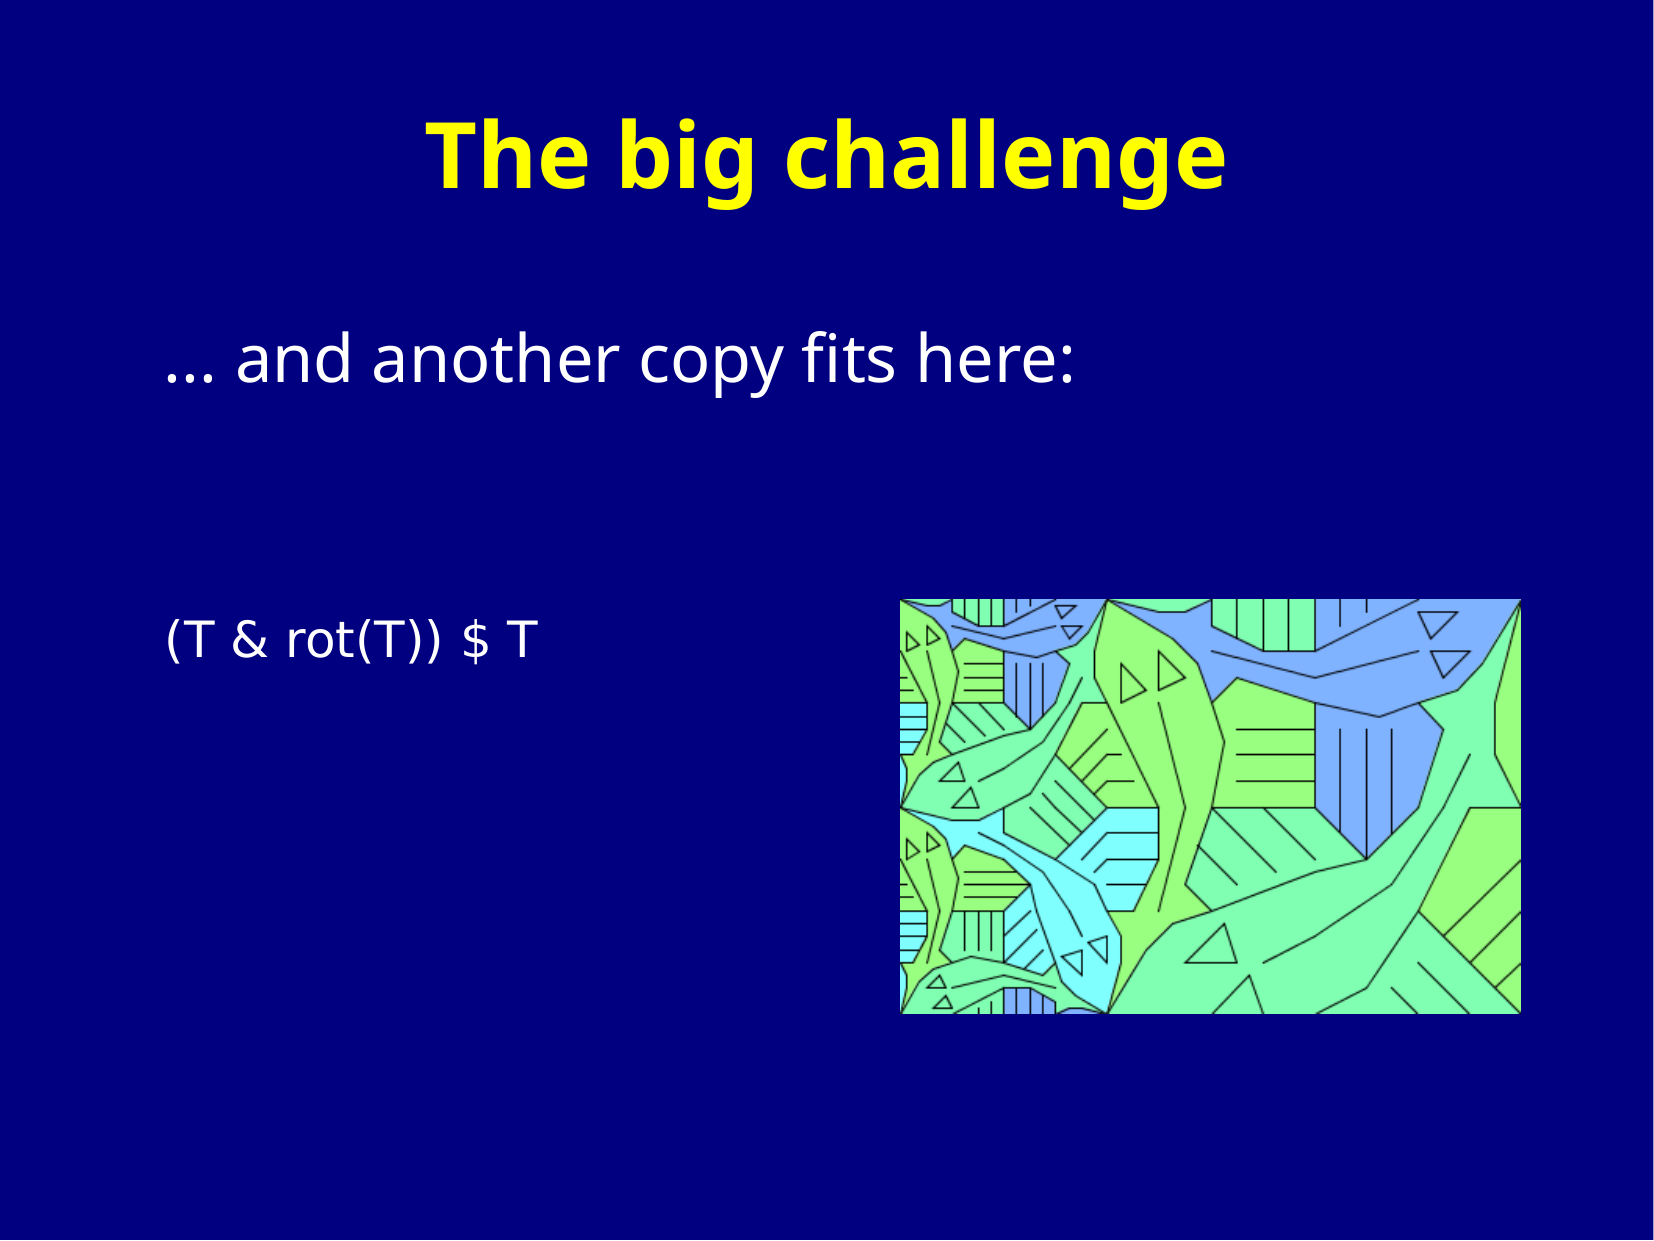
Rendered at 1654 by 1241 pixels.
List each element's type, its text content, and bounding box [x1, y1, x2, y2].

text_box ... and another copy fits here: [149, 303, 1348, 397]
text_box (T & rot(T)) $ T [150, 603, 826, 677]
picture [900, 599, 1521, 1014]
title The big challenge [82, 56, 1571, 250]
